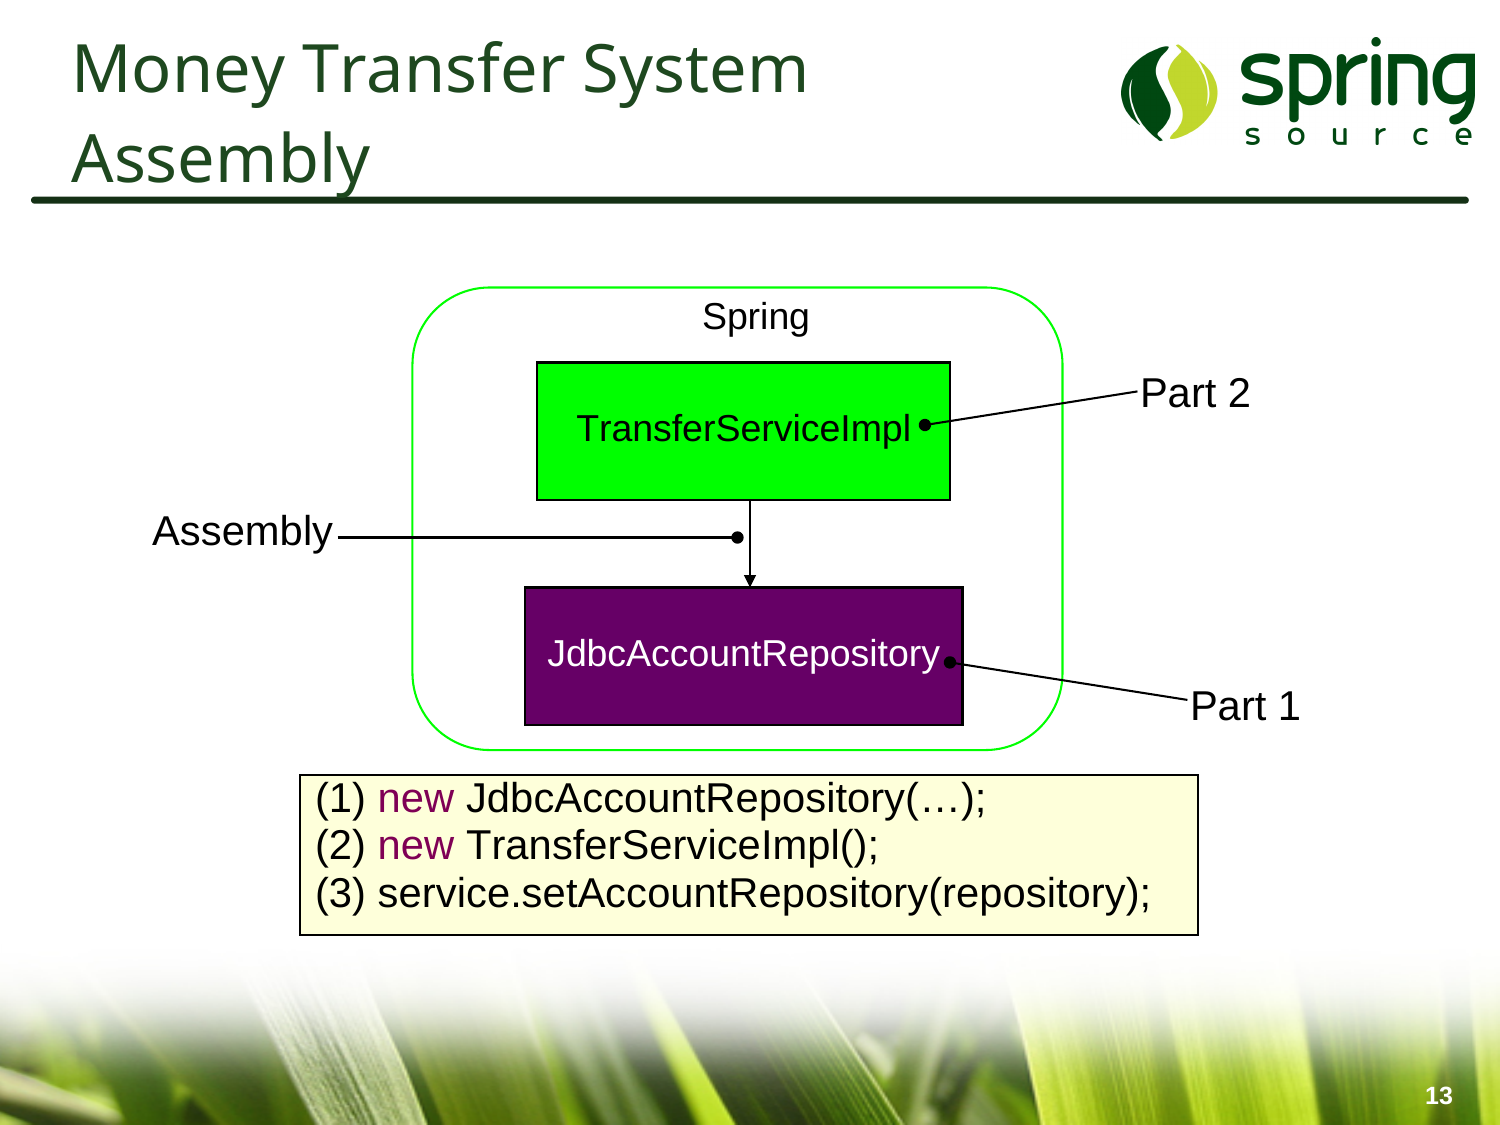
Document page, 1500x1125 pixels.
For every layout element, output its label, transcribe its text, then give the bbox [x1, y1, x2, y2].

text_box [537, 458, 950, 500]
title Money Transfer System Assembly [56, 13, 1089, 191]
picture [0, 944, 1500, 1125]
text_box Assembly [137, 500, 349, 562]
text_box Spring [512, 287, 1000, 345]
text_box [537, 362, 950, 399]
picture [1121, 37, 1475, 145]
text_box JdbcAccountRepository [525, 624, 963, 683]
list (1) new JdbcAccountRepository(…); (2) new TransferServiceImpl(); (3) service.setAccountRepository(repository); [300, 774, 1199, 935]
text_box [525, 683, 963, 725]
text_box [525, 587, 963, 624]
text_box TransferServiceImpl [537, 399, 950, 458]
text_box Part 2 [1125, 362, 1267, 425]
text_box Part 1 [1175, 675, 1317, 737]
